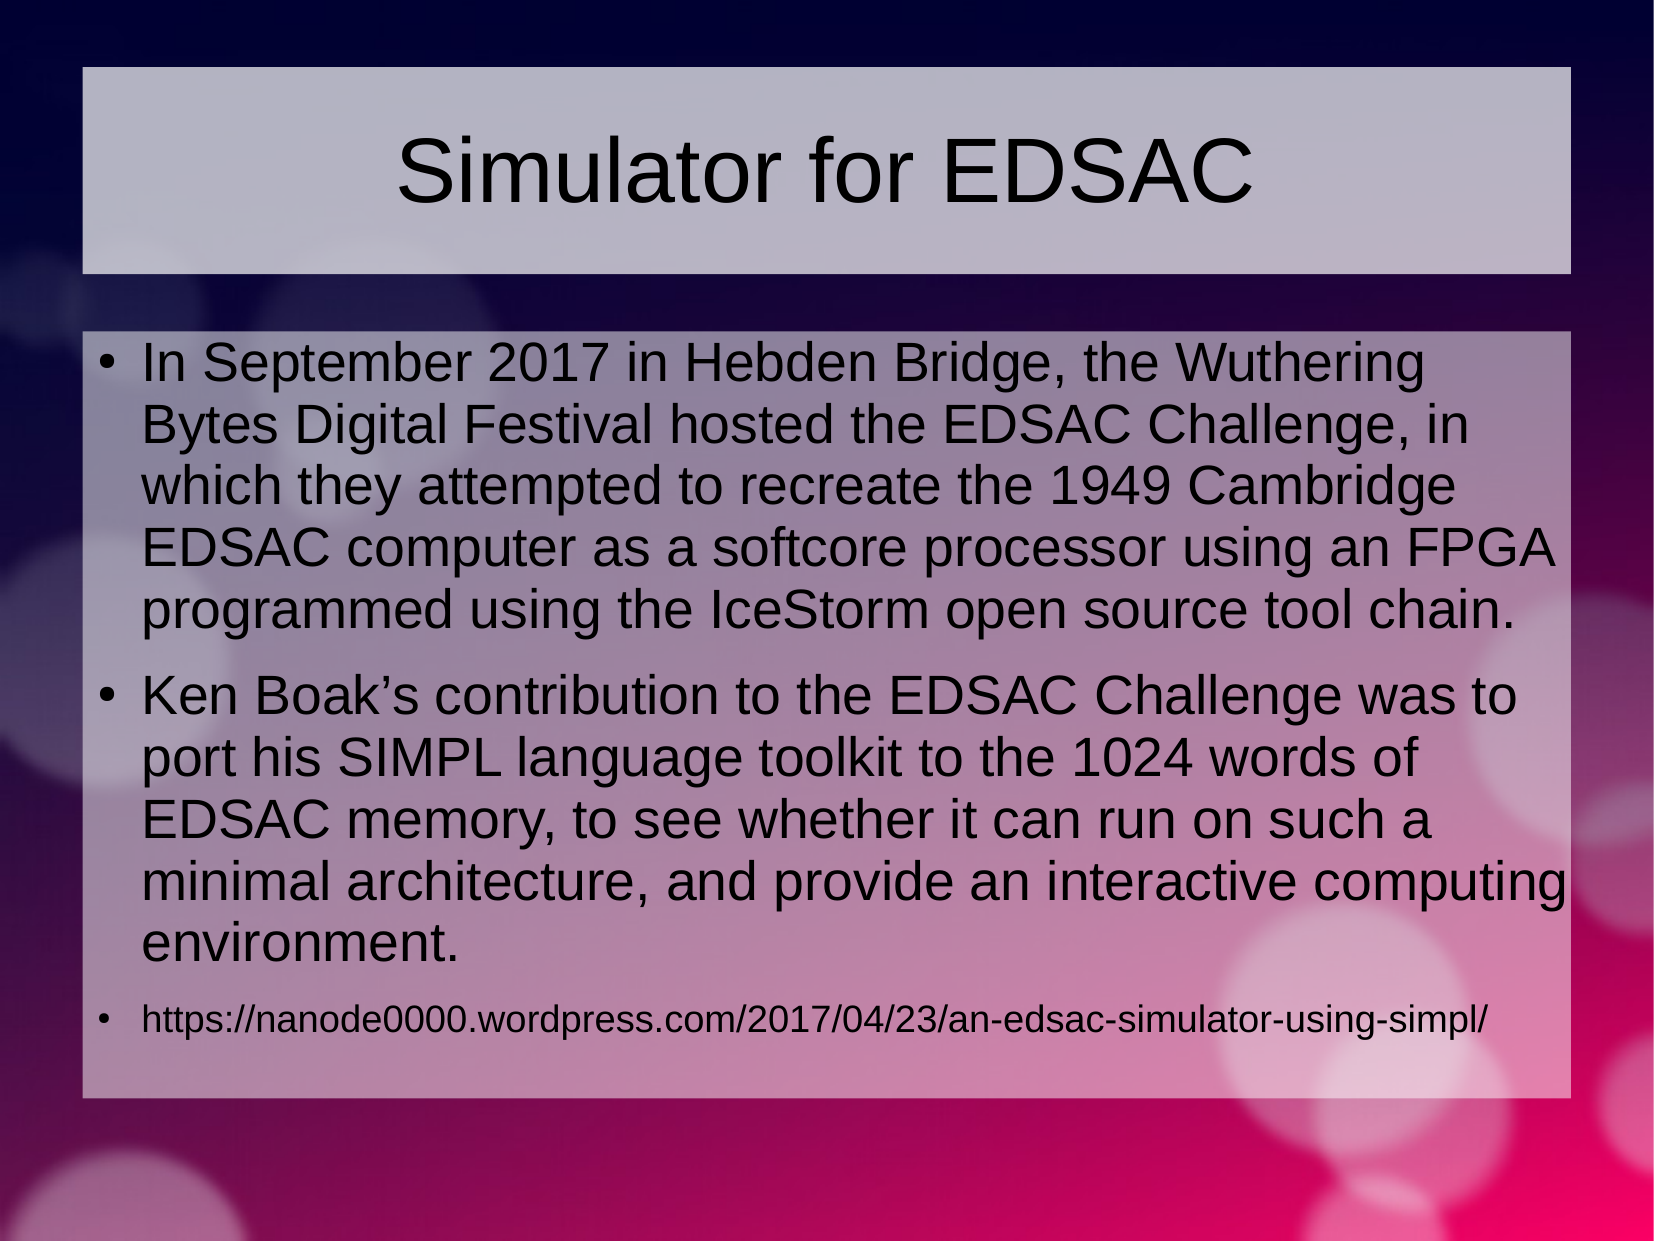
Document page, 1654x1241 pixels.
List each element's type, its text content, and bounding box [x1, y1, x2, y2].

list In September 2017 in Hebden Bridge, the Wuthering Bytes Digital Festival hosted the EDSAC Challenge, in which they attempted to recreate the 1949 Cambridge EDSAC computer as a softcore processor using an FPGA programmed using the IceStorm open source tool chain. Ken Boak’s contribution to the EDSAC Challenge was to port his SIMPL language toolkit to the 1024 words of EDSAC memory, to see whether it can run on such a minimal architecture, and provide an interactive computing environment. https://nanode0000.wordpress.com/2017/04/23/an-edsac-simulator-using-simpl/ [82, 331, 1571, 1099]
picture [0, 0, 1654, 1241]
title Simulator for EDSAC [82, 67, 1571, 275]
